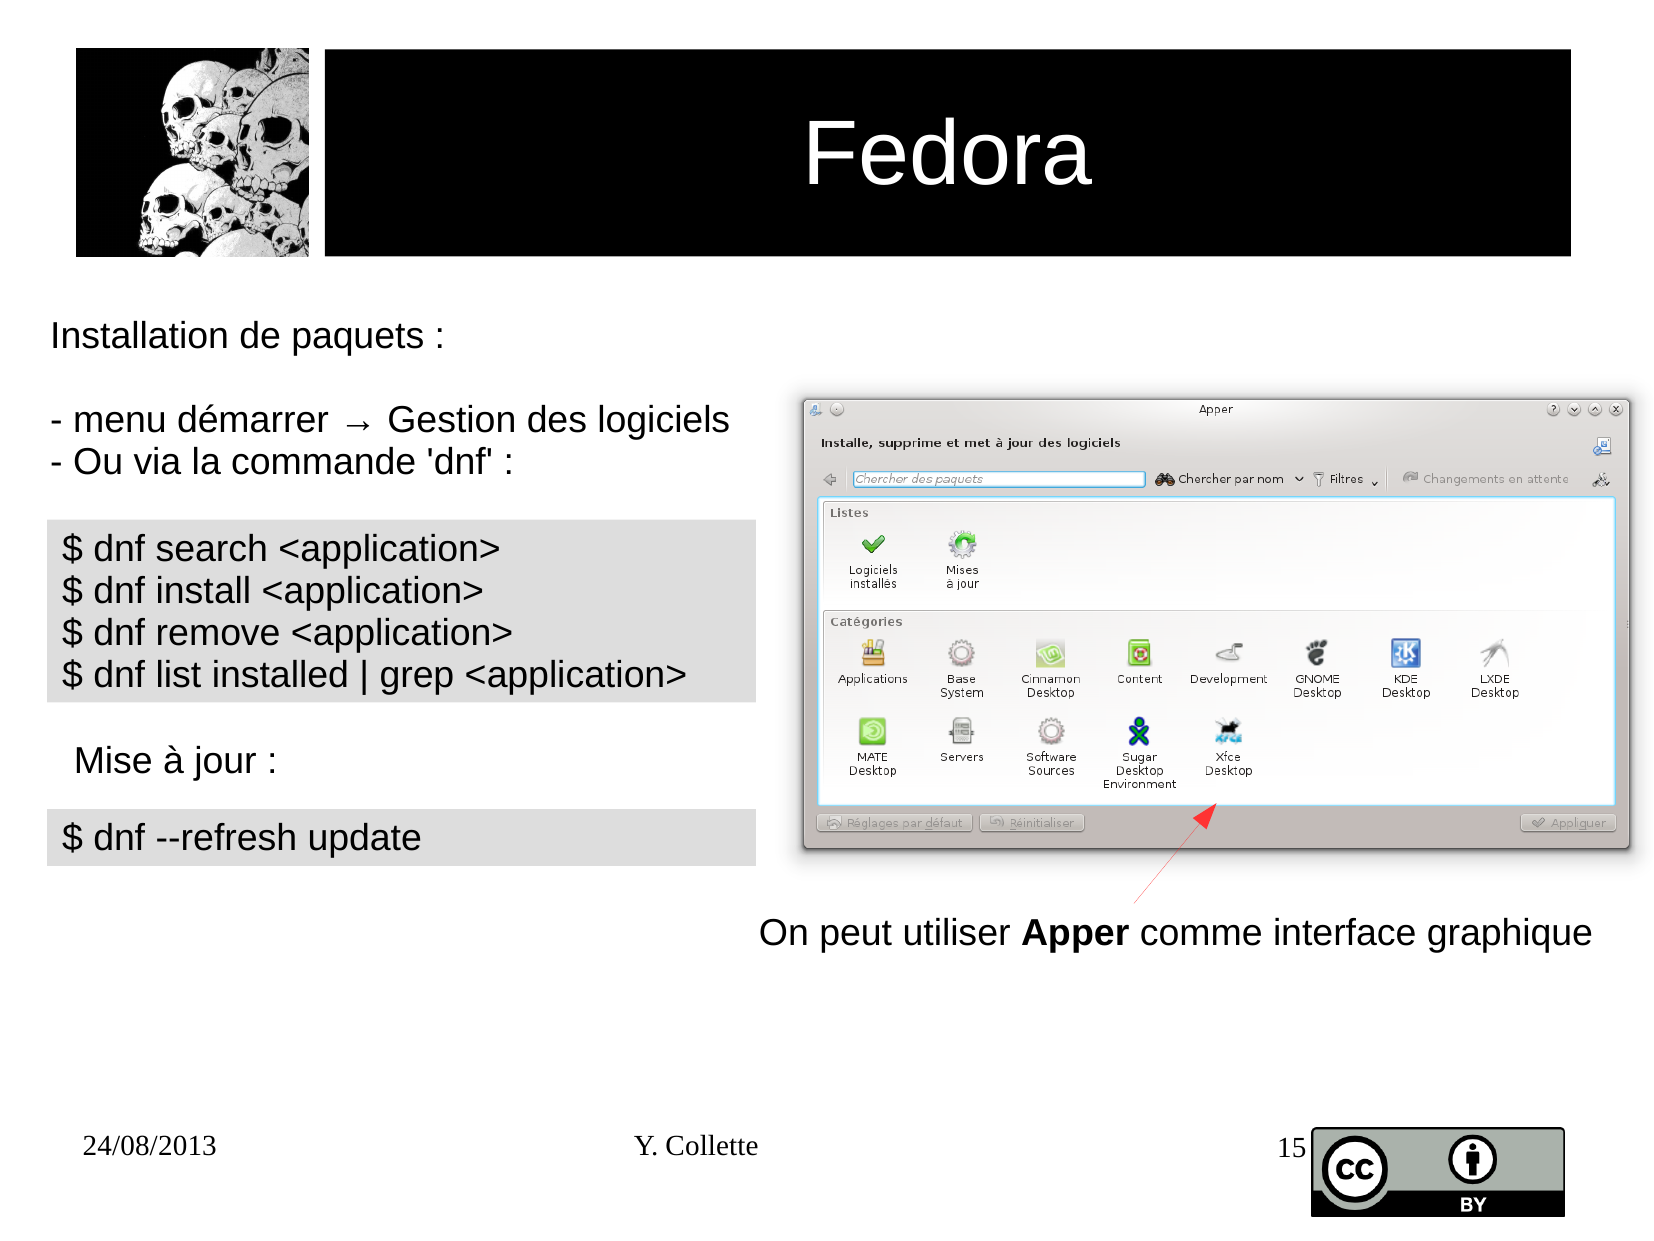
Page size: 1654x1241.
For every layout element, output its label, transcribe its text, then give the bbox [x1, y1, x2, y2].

text_box $ dnf search <application> $ dnf install <application> $ dnf remove <application> $ dnf list installed | grep <application> [47, 519, 756, 703]
picture [767, 363, 1654, 884]
text_box Installation de paquets : - menu démarrer → Gestion des logiciels - Ou via la commande 'dnf' : [35, 307, 1630, 490]
picture [1311, 1127, 1565, 1217]
text_box On peut utiliser Apper comme interface graphique [744, 903, 1619, 961]
text_box Mise à jour : [59, 732, 331, 790]
text_box $ dnf --refresh update [47, 809, 756, 866]
picture [76, 48, 309, 257]
title Fedora [324, 49, 1571, 257]
